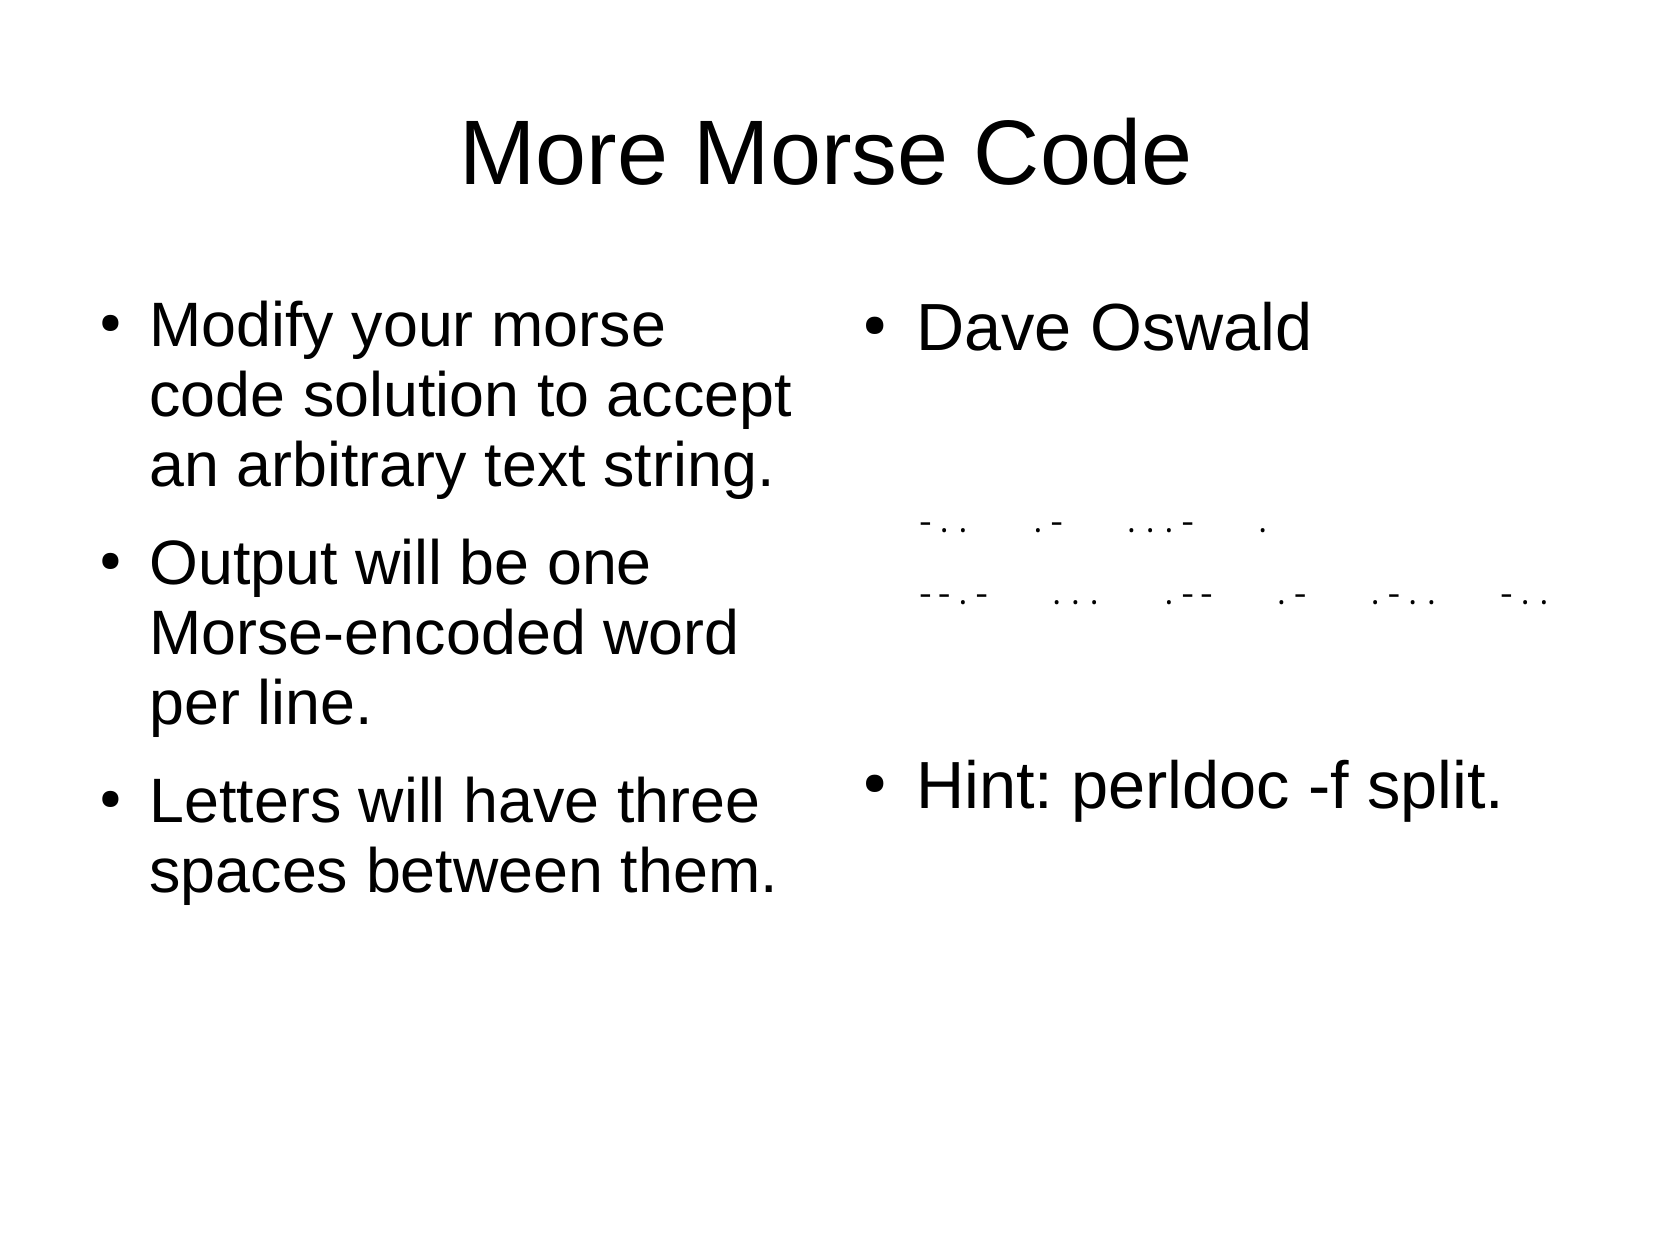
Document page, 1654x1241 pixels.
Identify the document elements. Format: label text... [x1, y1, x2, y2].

list Modify your morse code solution to accept an arbitrary text string. Output will be one Morse-encoded word per line. Letters will have three spaces between them. [82, 290, 809, 1010]
title More Morse Code [82, 49, 1571, 257]
list Dave Oswald -.. .- ...- . --.- ... .-- .- .-.. -.. Hint: perldoc -f split. [845, 290, 1572, 1010]
